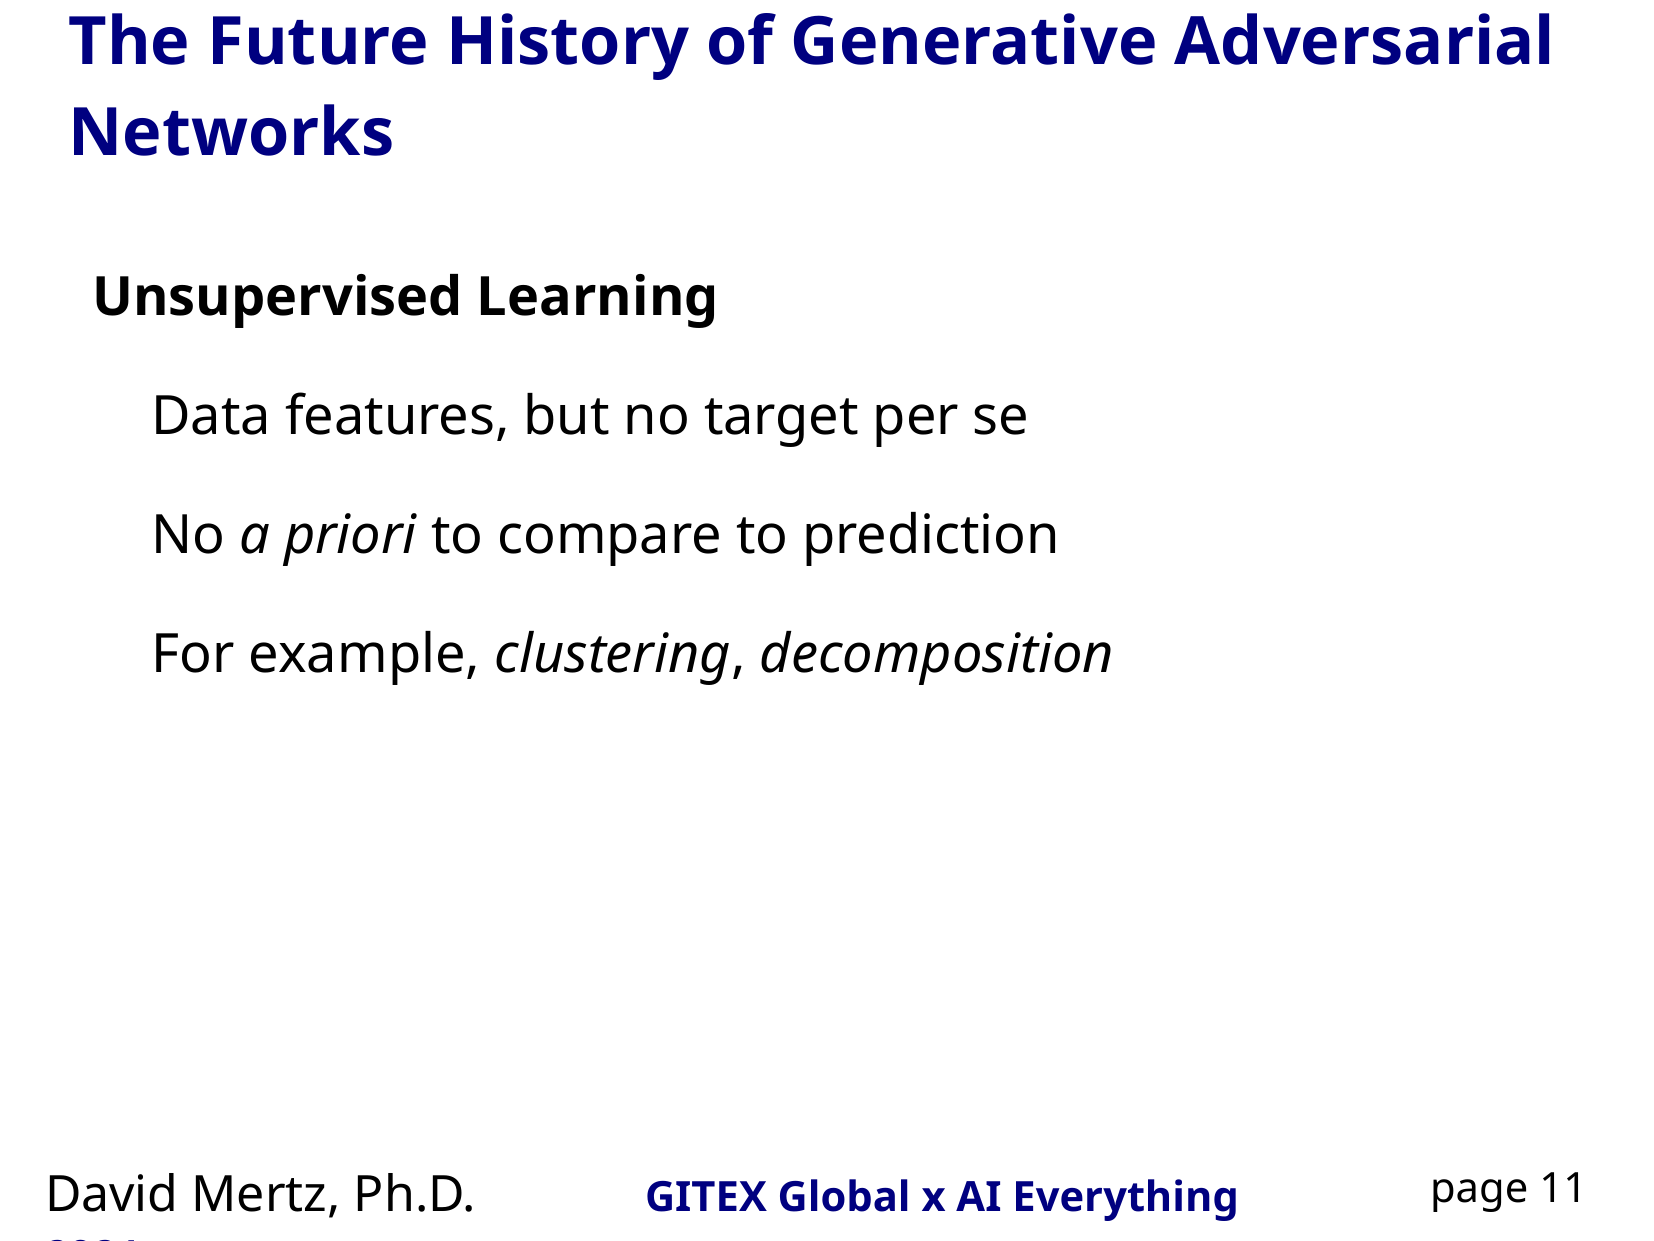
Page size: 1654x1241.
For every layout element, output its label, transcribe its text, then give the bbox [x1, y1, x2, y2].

list Unsupervised Learning Data features, but no target per se No a priori to compare to prediction For example, clustering, decomposition [92, 257, 1561, 1065]
